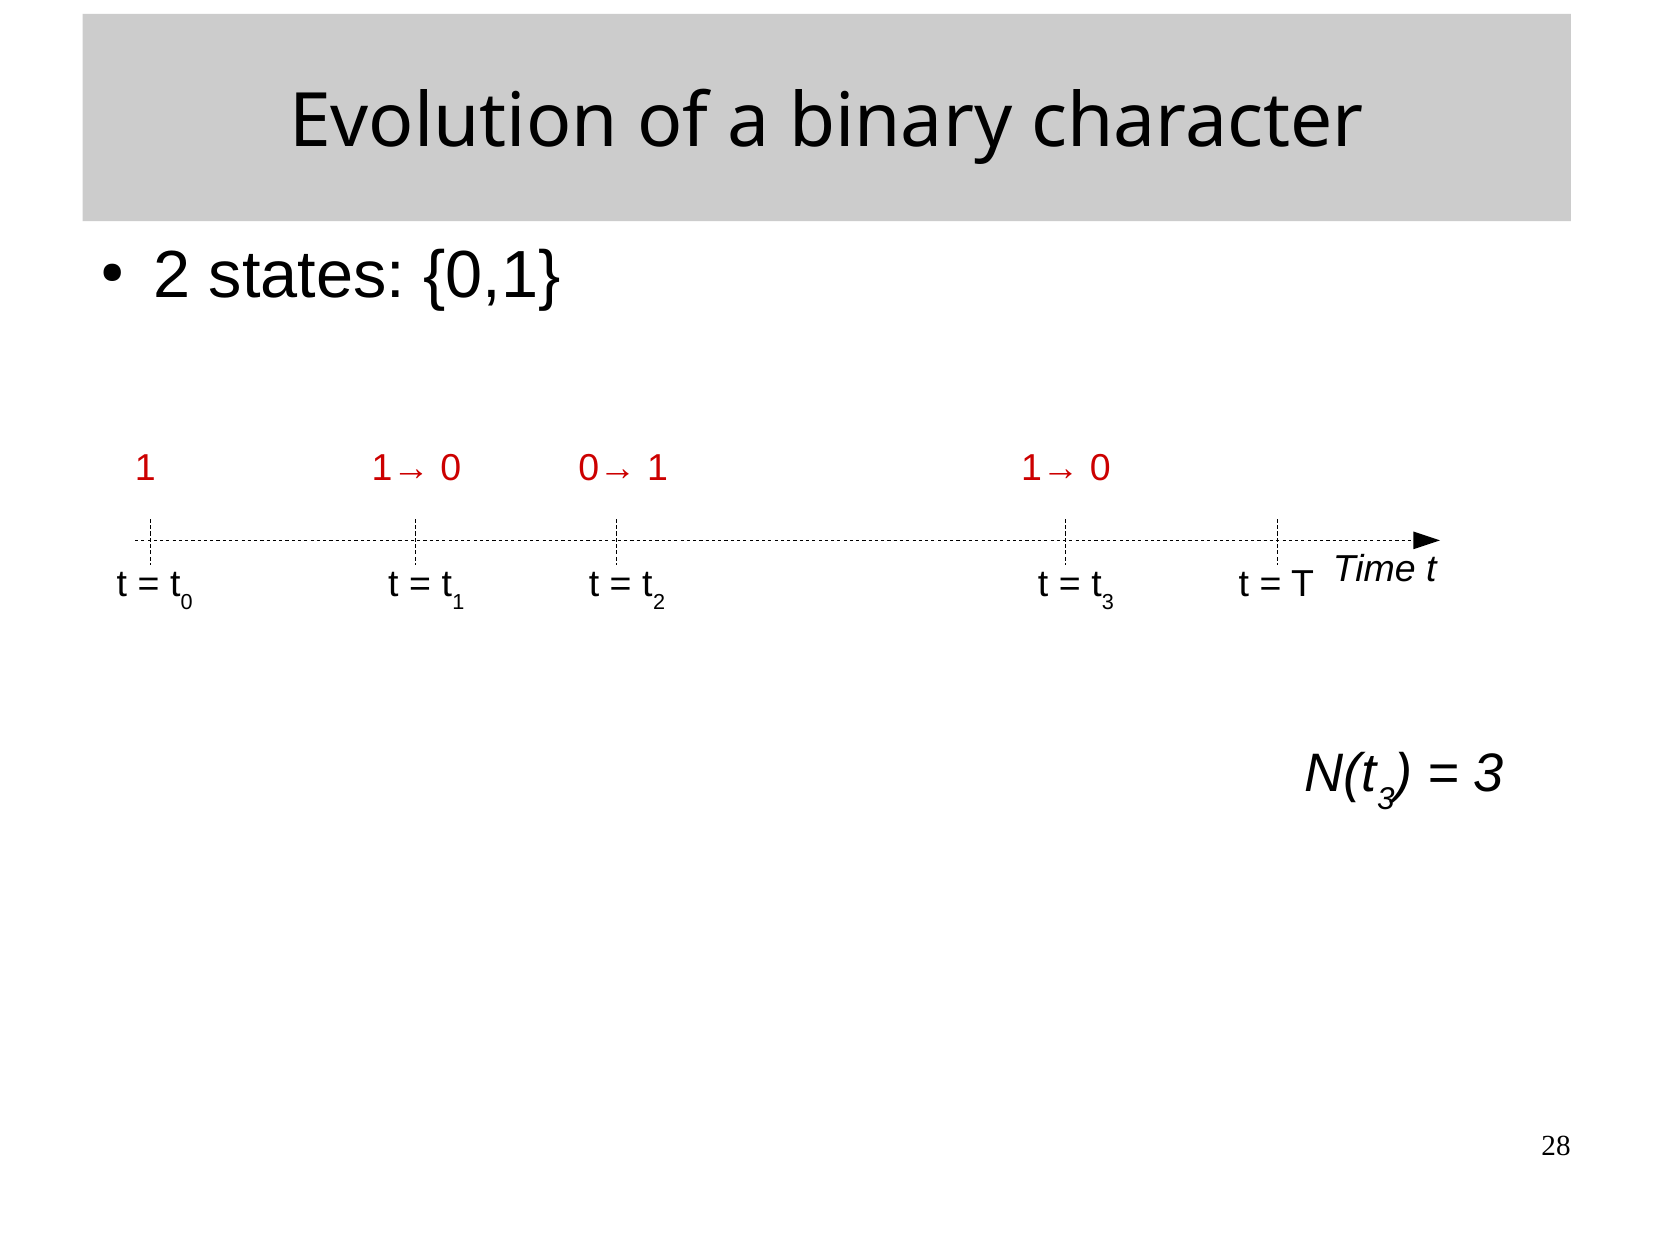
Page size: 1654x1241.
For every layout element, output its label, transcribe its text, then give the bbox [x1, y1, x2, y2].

text_box t = T [1223, 555, 1333, 613]
text_box 1→ 0 [356, 438, 477, 496]
text_box t = t1 [373, 555, 482, 622]
text_box 0→ 1 [563, 438, 684, 496]
text_box t = t3 [1023, 555, 1132, 622]
text_box Time t [1318, 540, 1514, 598]
list 2 states: {0,1} [82, 237, 1571, 421]
text_box N(t3) = 3 [1290, 735, 1576, 824]
text_box 1 [120, 438, 196, 496]
title Evolution of a binary character [82, 13, 1571, 222]
text_box t = t0 [101, 555, 211, 622]
text_box t = t2 [574, 555, 683, 622]
text_box 1→ 0 [1006, 438, 1127, 496]
